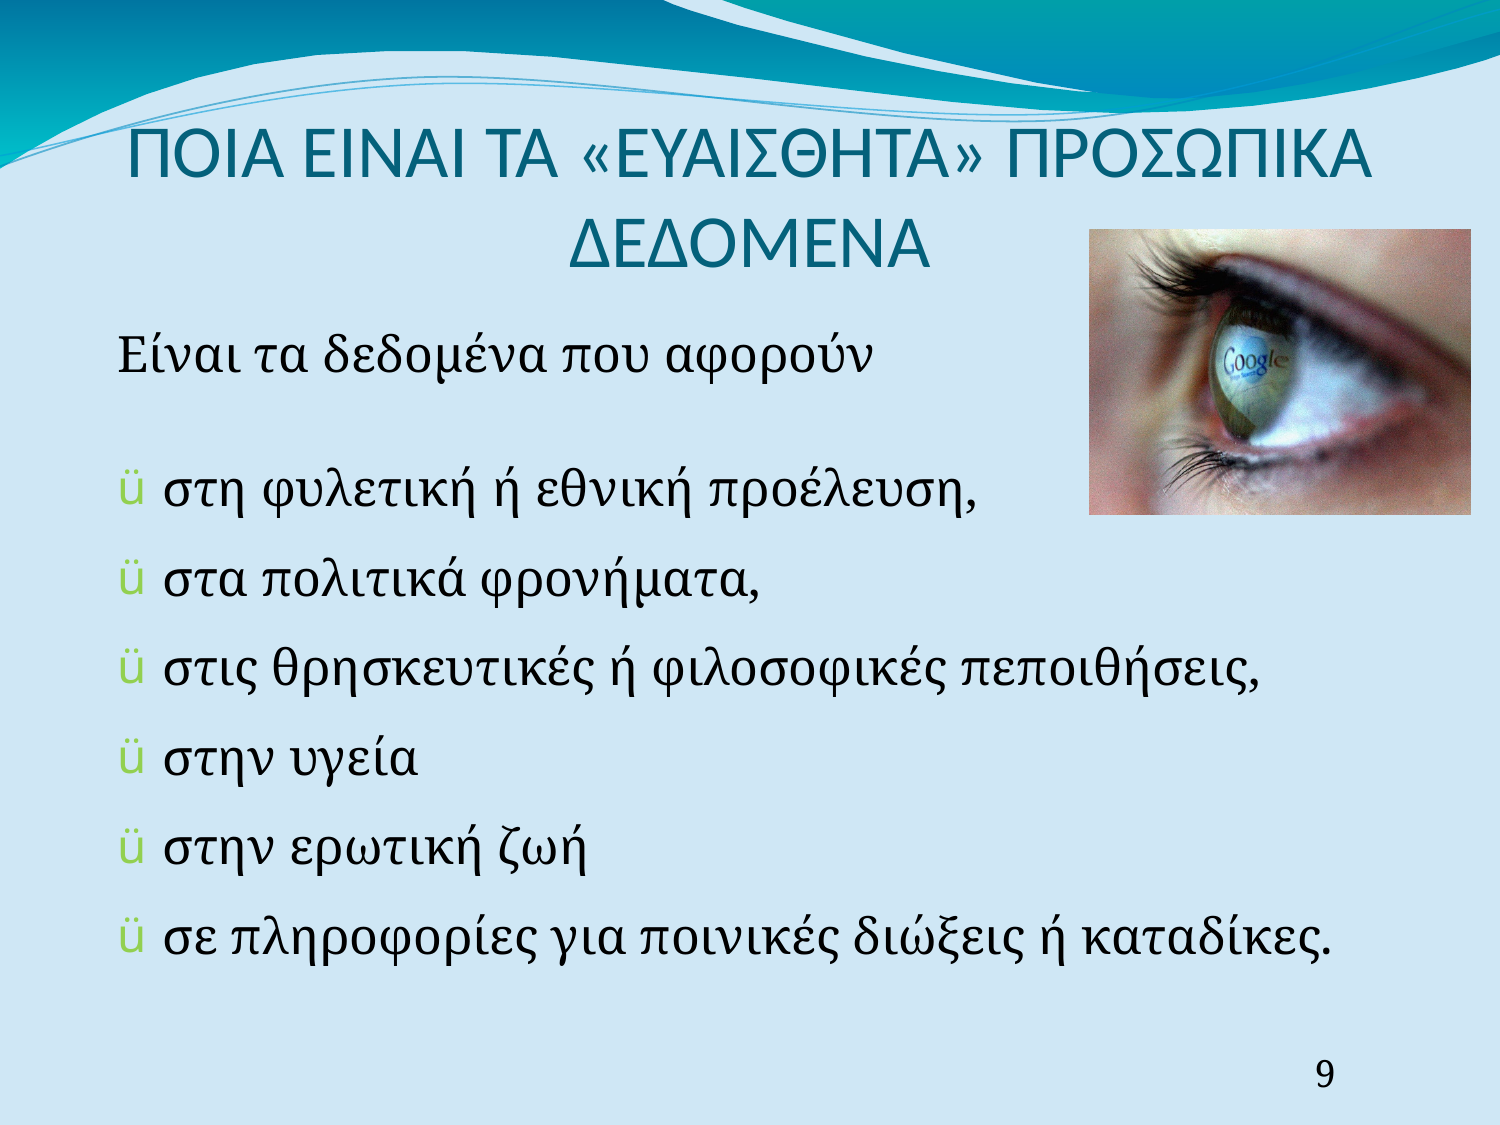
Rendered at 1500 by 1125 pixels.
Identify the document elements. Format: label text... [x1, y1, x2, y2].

list Είναι τα δεδομένα που αφορούν στη φυλετική ή εθνική προέλευση, στα πολιτικά φρονήματα, στις θρησκευτικές ή φιλοσοφικές πεποιθήσεις, στην υγεία στην ερωτική ζωή σε πληροφορίες για ποινικές διώξεις ή καταδίκες. [103, 315, 1397, 956]
slide_number <number> [1299, 1042, 1425, 1103]
picture [1089, 229, 1471, 515]
title ΠΟΙΑ ΕΙΝΑΙ ΤΑ «ΕΥΑΙΣΘΗΤΑ» ΠΡΟΣΩΠΙΚΑ ΔΕΔΟΜΕΝΑ [0, 95, 1500, 301]
